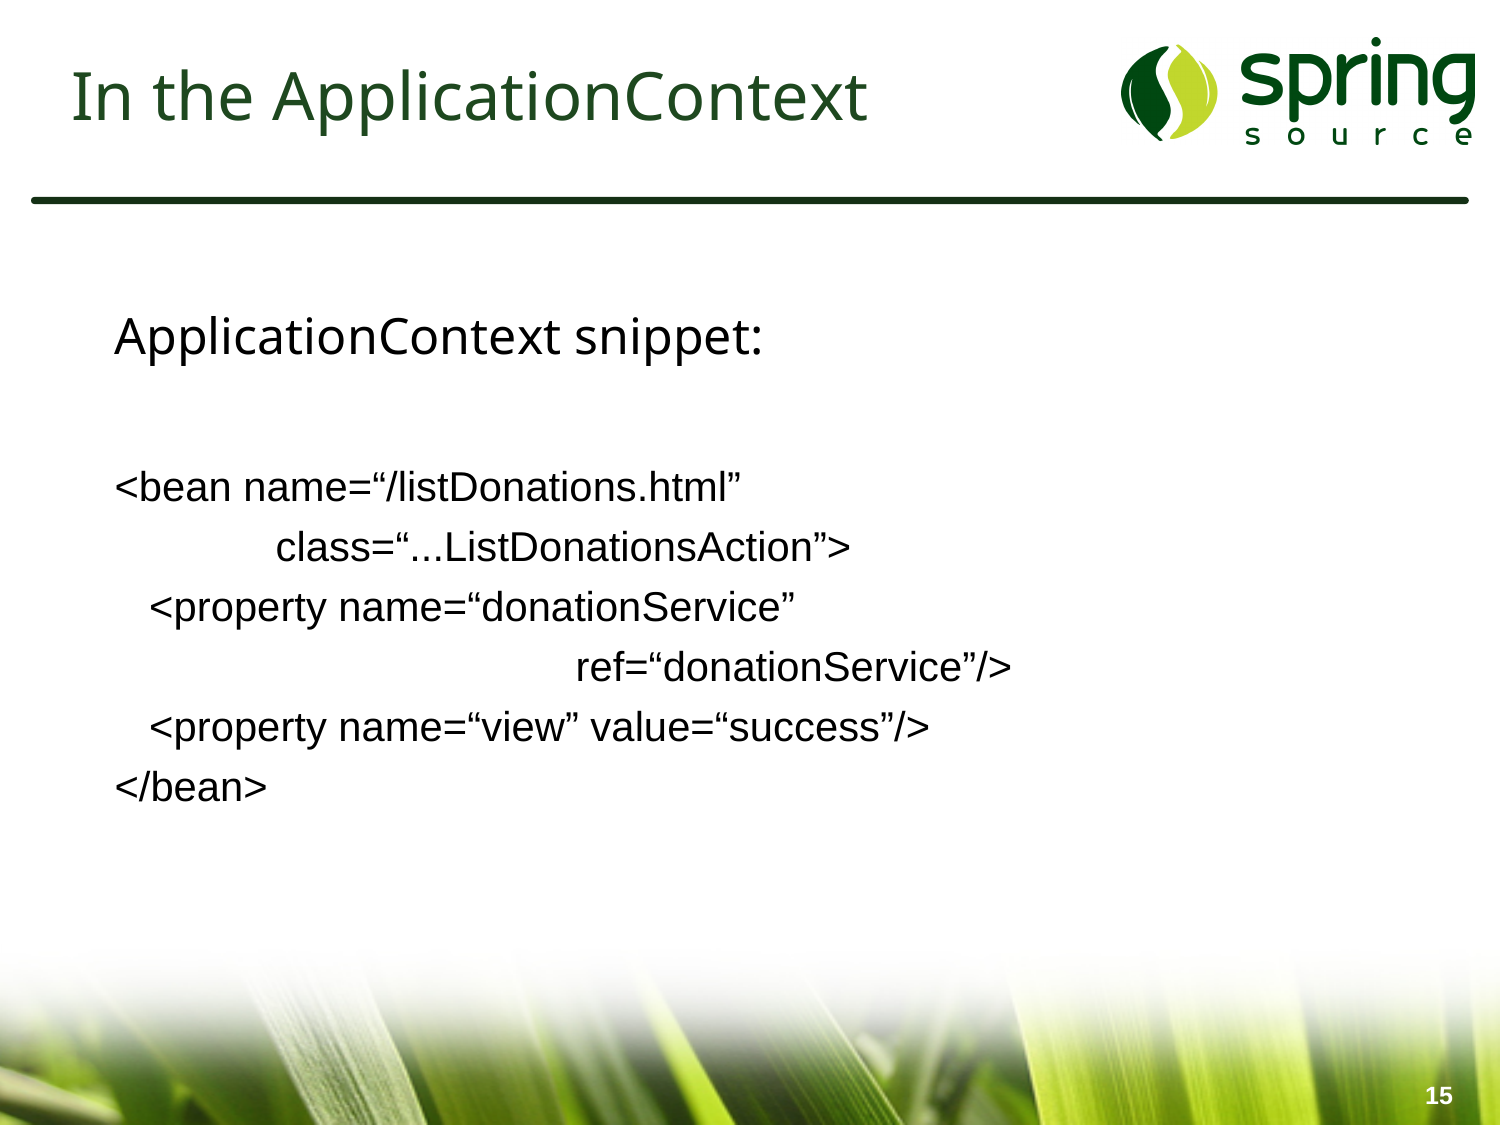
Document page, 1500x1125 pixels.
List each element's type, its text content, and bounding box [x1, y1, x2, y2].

picture [1121, 37, 1475, 145]
picture [0, 944, 1500, 1125]
list ApplicationContext snippet: <bean name=“/listDonations.html” class=“...ListDonationsAction”> <property name=“donationService” ref=“donationService”/> <property name=“view” value=“success”/> </bean> [99, 212, 1391, 876]
title In the ApplicationContext [56, 13, 1089, 176]
